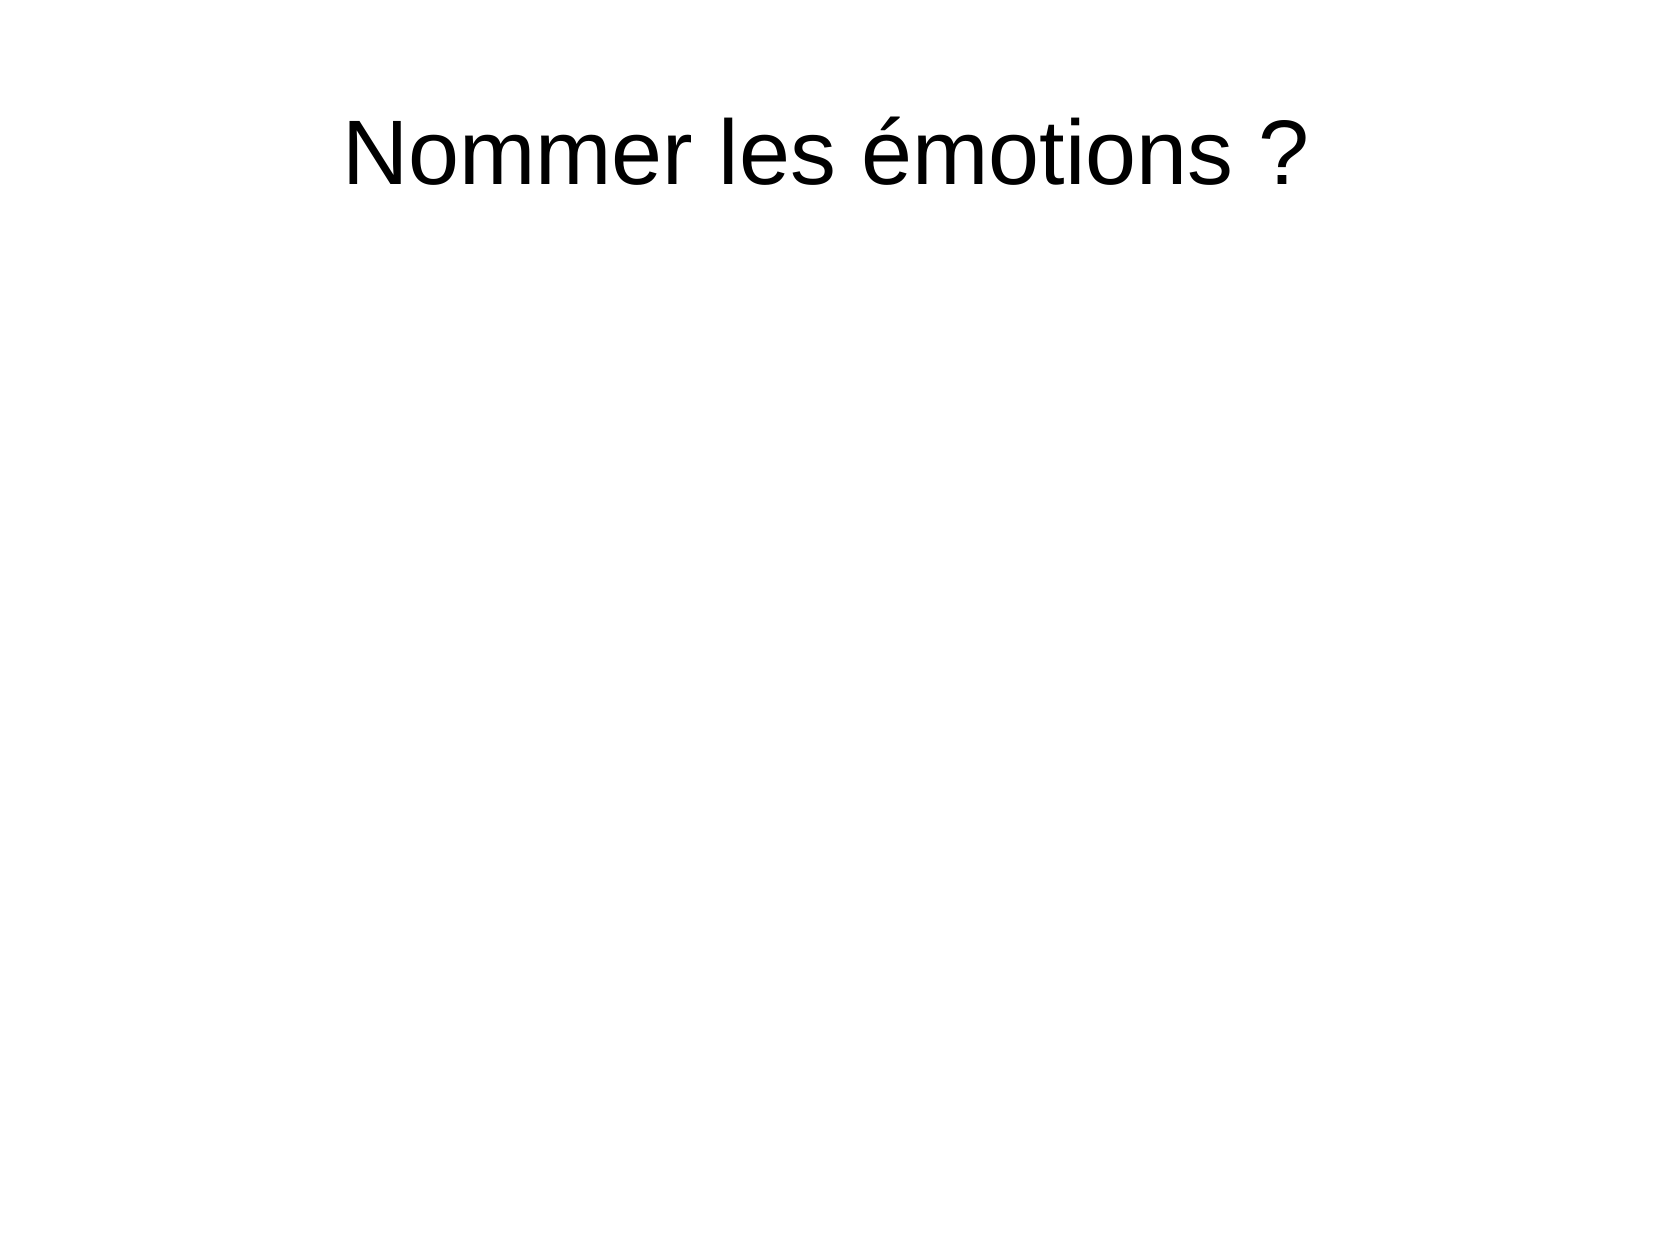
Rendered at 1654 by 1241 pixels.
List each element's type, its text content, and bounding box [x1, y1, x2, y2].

title Nommer les émotions ? [82, 49, 1571, 257]
